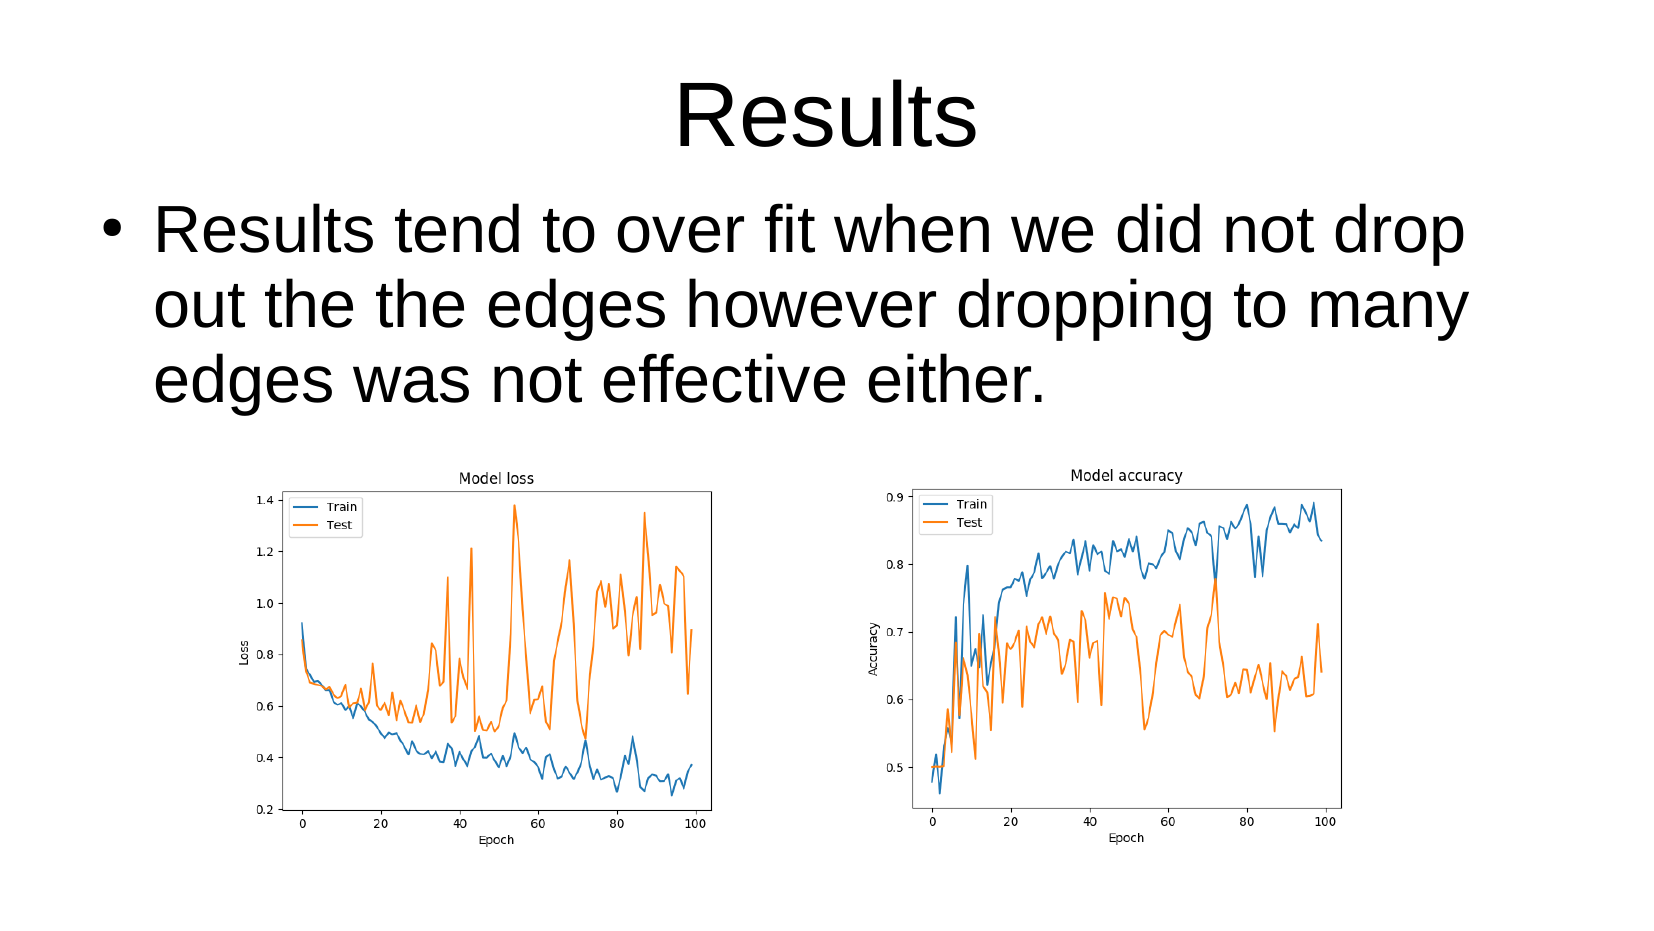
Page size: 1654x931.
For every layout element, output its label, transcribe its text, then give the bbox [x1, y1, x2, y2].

list Results tend to over fit when we did not drop out the the edges however dropping to many edges was not effective either. [82, 192, 1571, 455]
picture [843, 438, 1396, 853]
picture [213, 441, 766, 856]
title Results [82, 37, 1571, 192]
